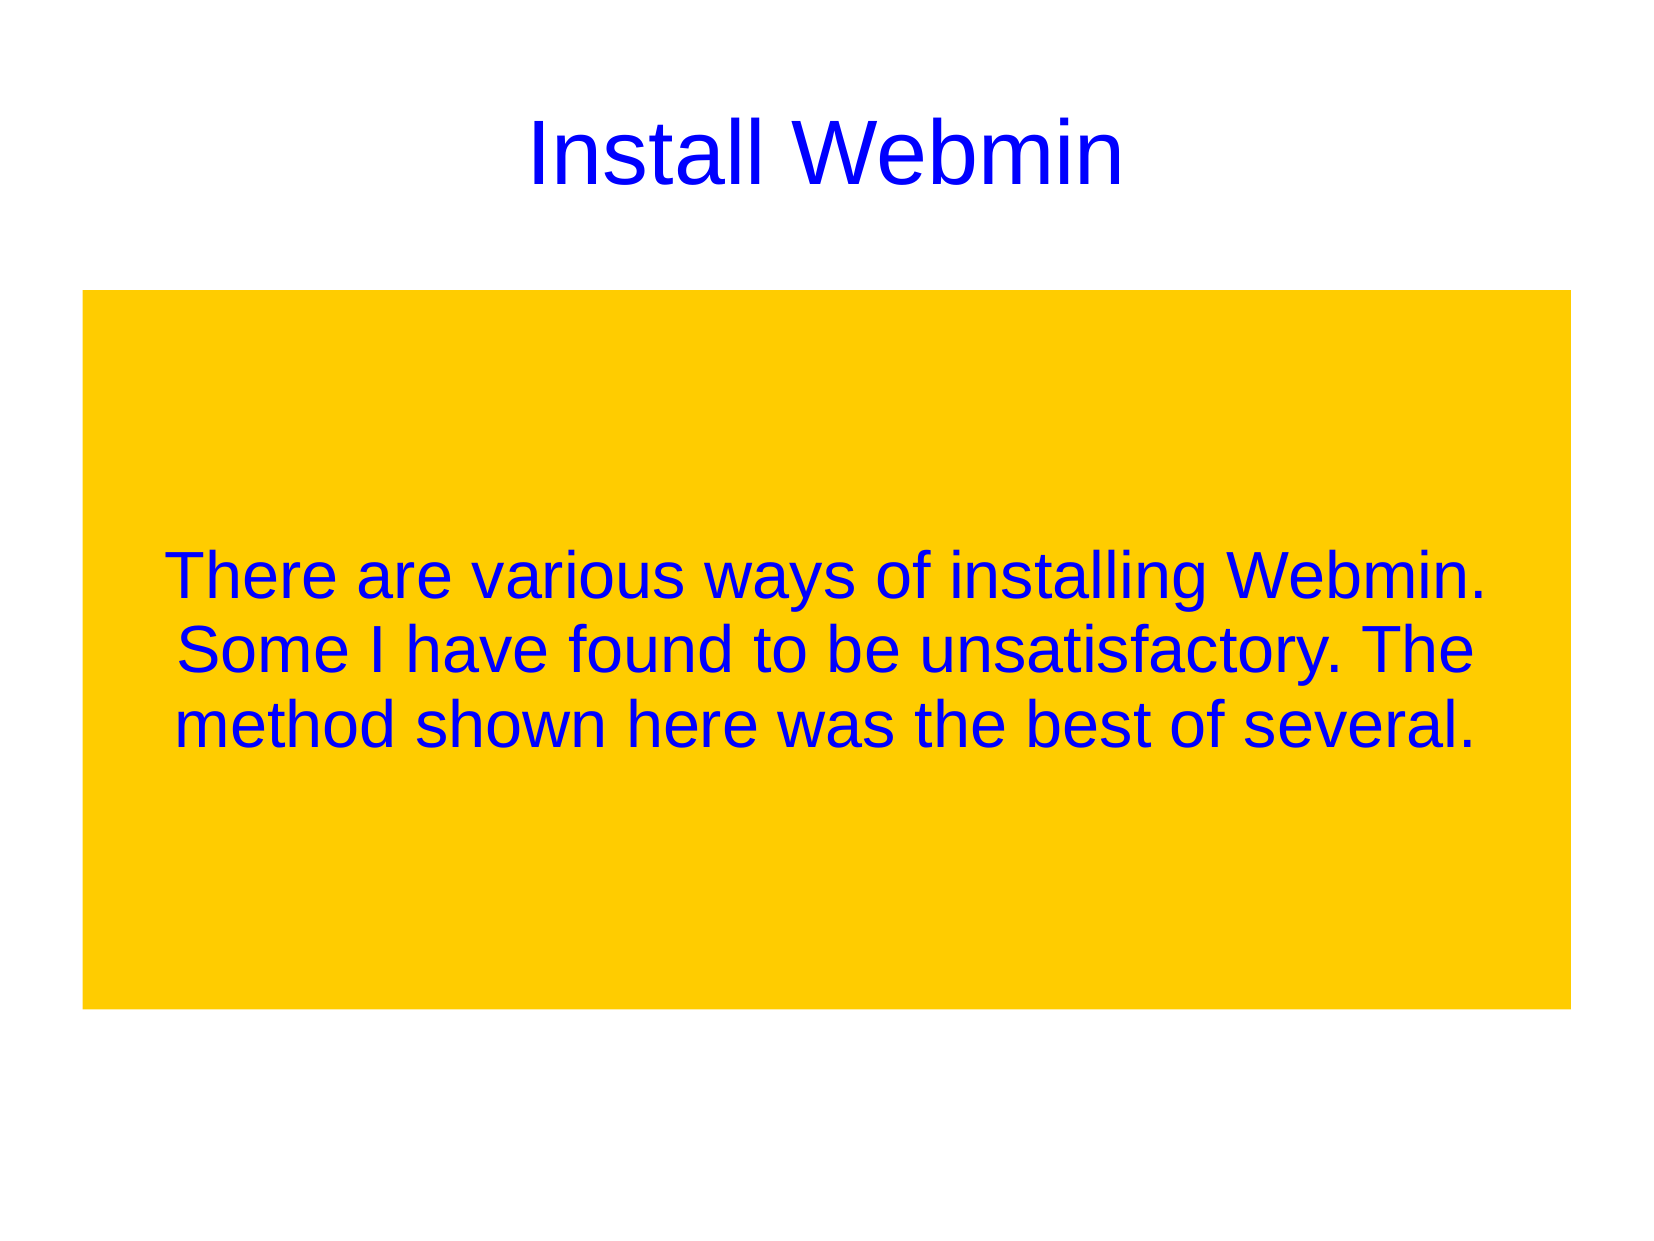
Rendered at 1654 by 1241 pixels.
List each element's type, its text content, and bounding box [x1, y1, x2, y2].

title Install Webmin [82, 49, 1571, 257]
subtitle There are various ways of installing Webmin. Some I have found to be unsatisfactory. The method shown here was the best of several. [82, 290, 1571, 1010]
